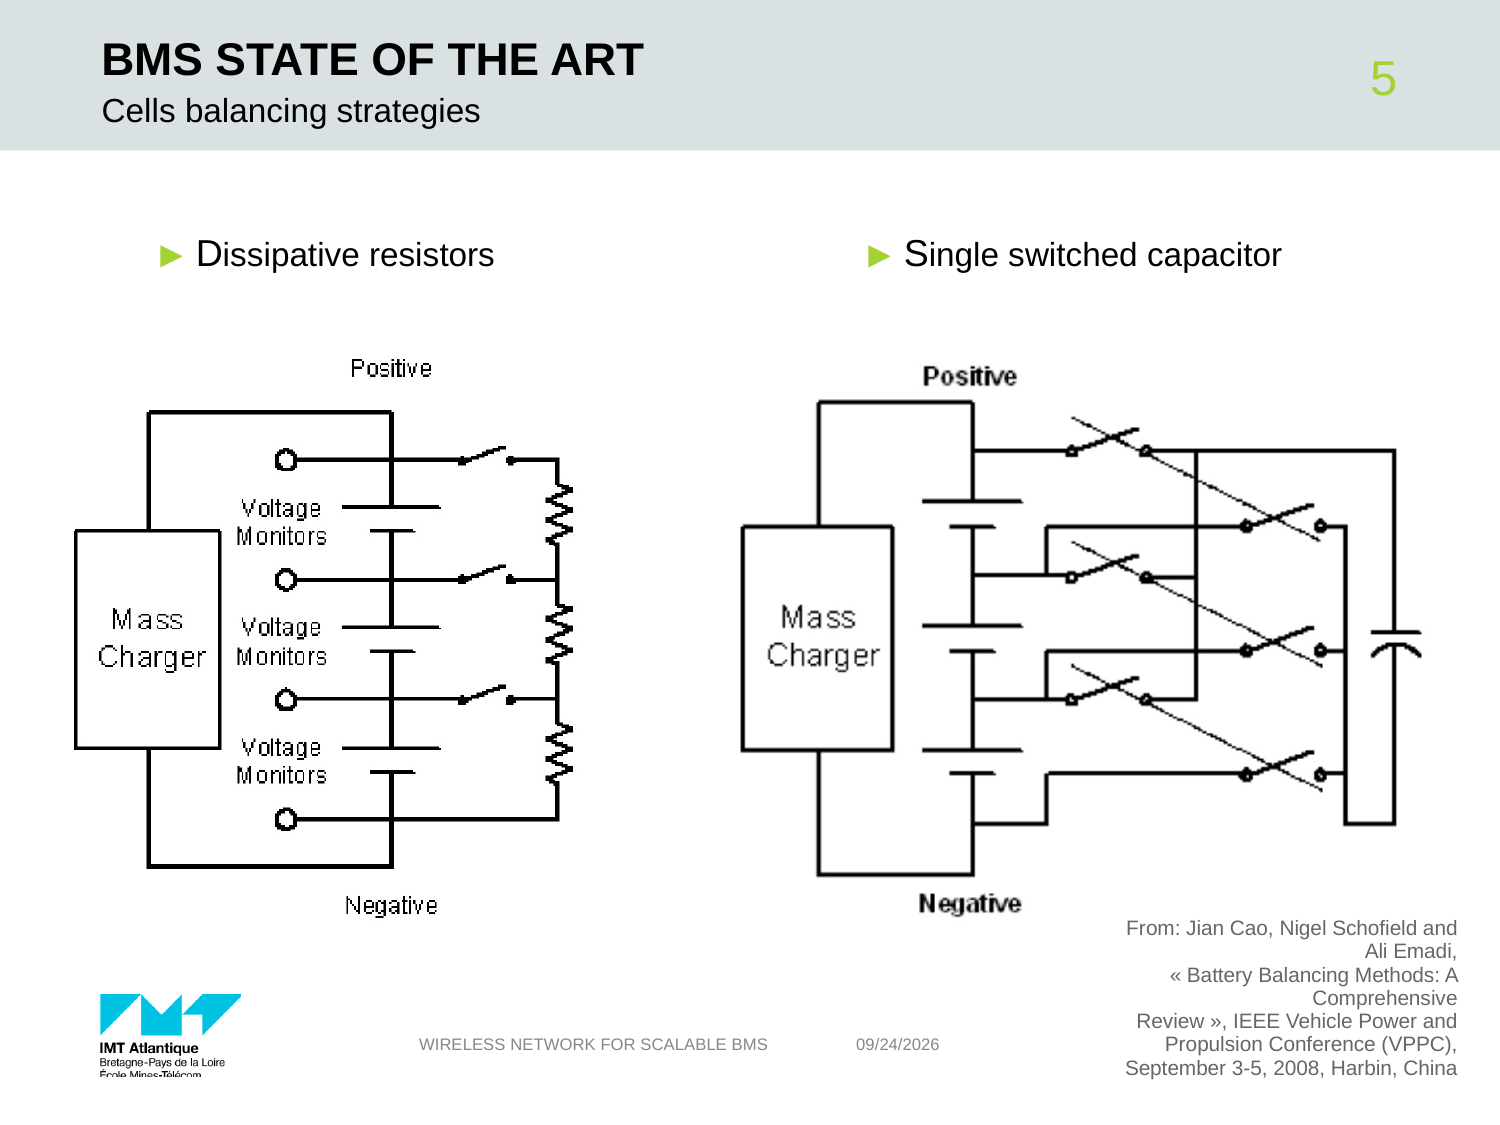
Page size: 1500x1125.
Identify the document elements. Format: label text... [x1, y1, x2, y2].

slide_number <numéro> [1290, 42, 1398, 110]
list Single switched capacitor [809, 171, 1500, 894]
list Dissipative resistors [101, 171, 809, 894]
text_box From: Jian Cao, Nigel Schofield and Ali Emadi, « Battery Balancing Methods: A Comprehensive Review », IEEE Vehicle Power and Propulsion Conference (VPPC), September 3-5, 2008, Harbin, China [1110, 909, 1489, 1088]
list Cells balancing strategies [101, 88, 1254, 150]
picture [724, 349, 1442, 928]
slide_number 03/15/2018 [856, 994, 1110, 1054]
title Bms state of the art [101, 0, 1276, 85]
footer Wireless Network for Scalable BMS [419, 994, 809, 1054]
picture [59, 345, 591, 928]
